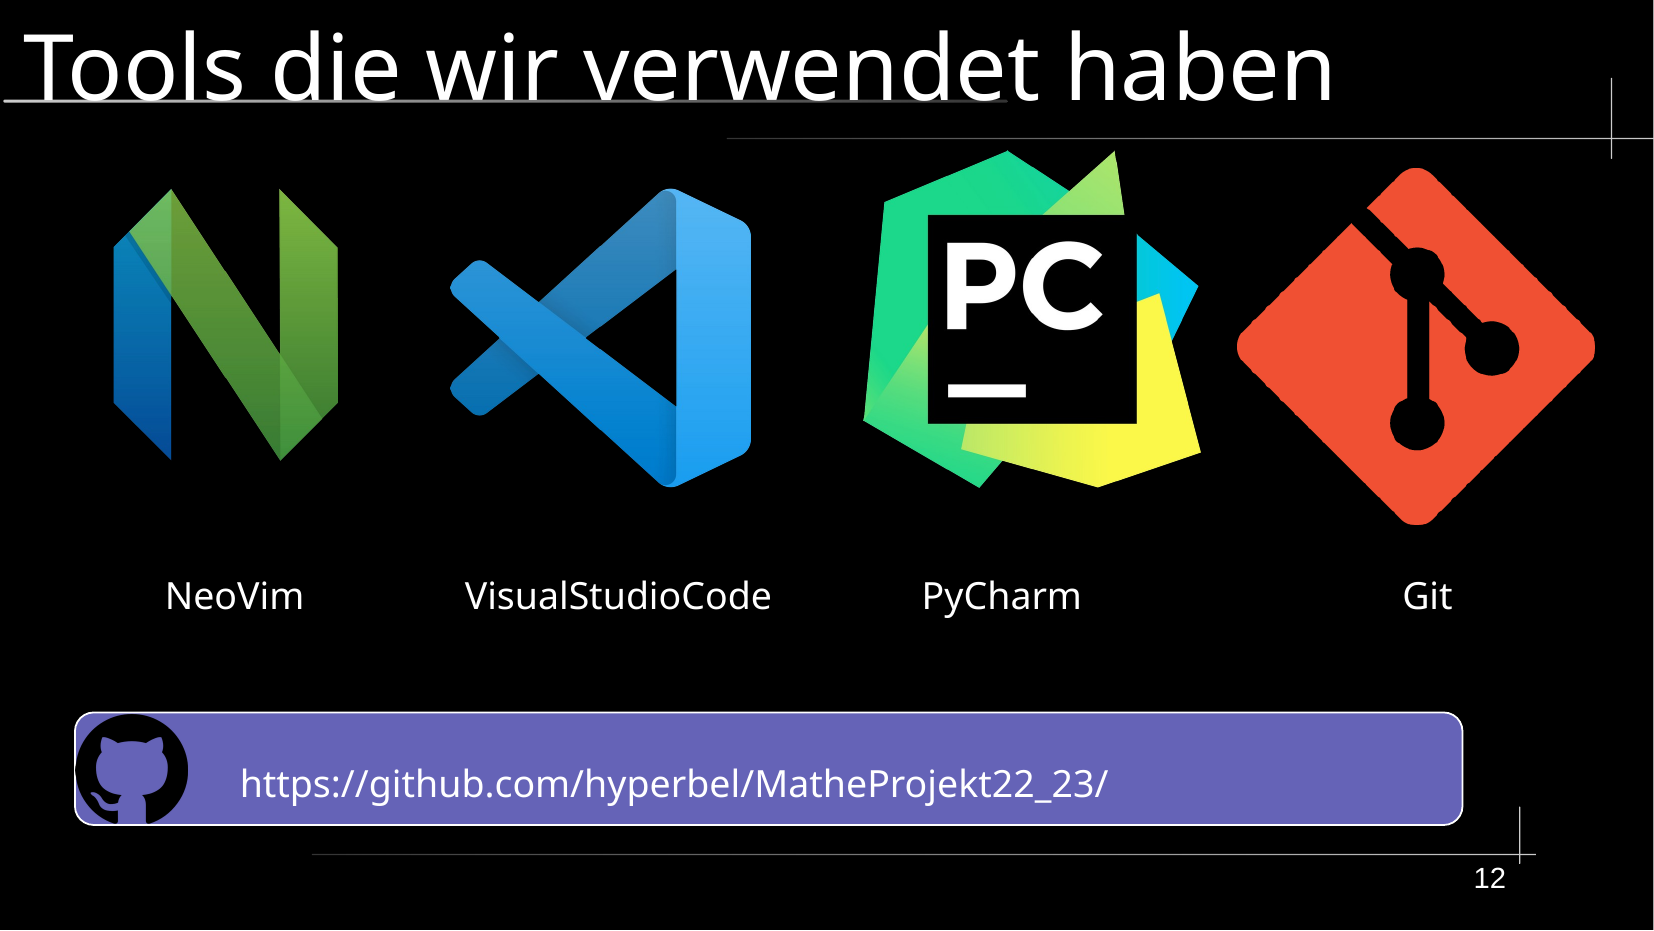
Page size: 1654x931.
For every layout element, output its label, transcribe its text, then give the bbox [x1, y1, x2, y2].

text_box NeoVim [150, 562, 413, 615]
text_box Git [1387, 562, 1613, 615]
title Tools die wir verwendet haben [23, 11, 1589, 119]
picture [75, 712, 188, 826]
text_box [188, 712, 1463, 826]
picture [112, 187, 338, 462]
picture [1237, 168, 1595, 526]
text_box https://github.com/hyperbel/MatheProjekt22_23/ [225, 750, 1313, 840]
text_box VisualStudioCode [450, 562, 781, 615]
picture [450, 187, 751, 488]
picture [863, 150, 1201, 488]
text_box PyCharm [906, 562, 1238, 615]
